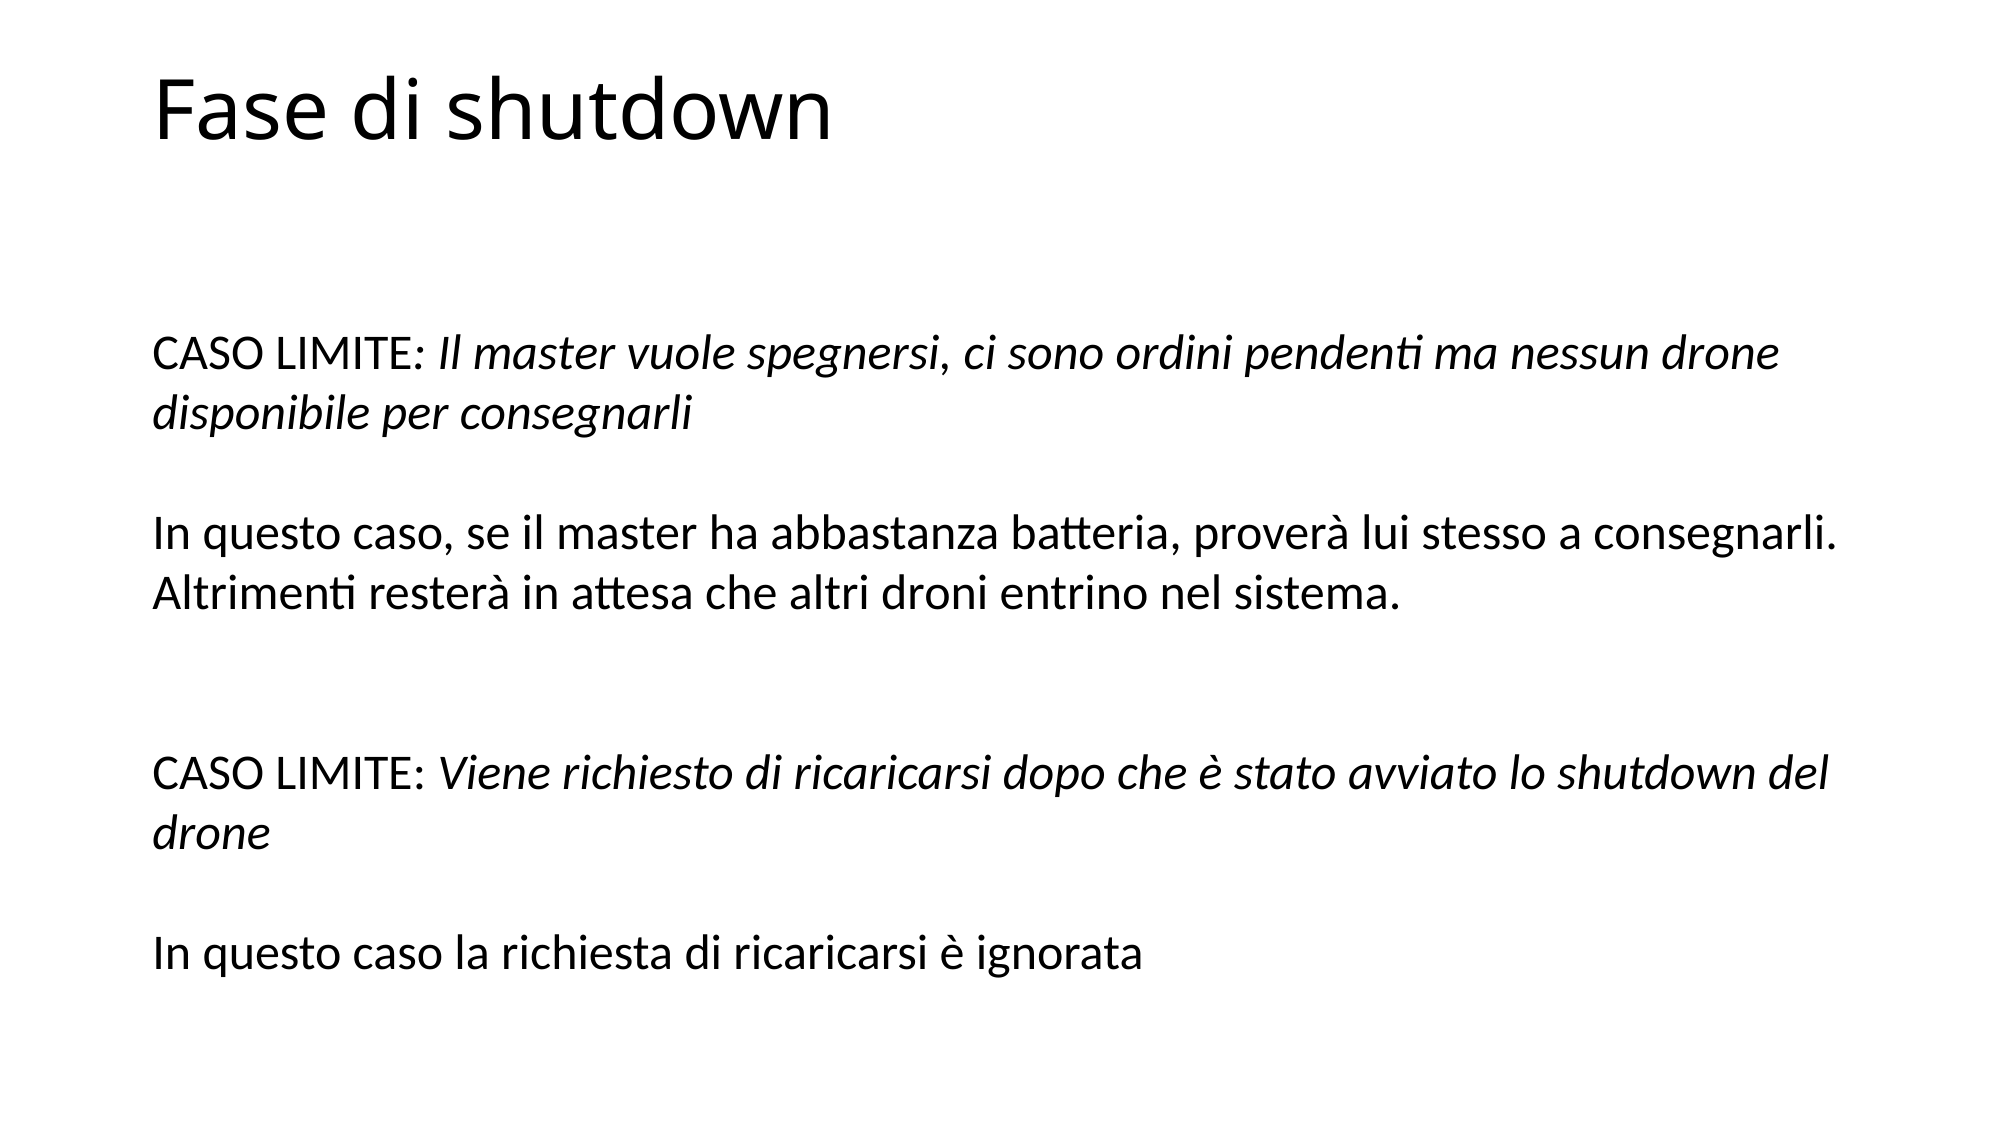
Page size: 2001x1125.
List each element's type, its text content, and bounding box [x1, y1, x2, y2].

title Fase di shutdown [137, 59, 1806, 155]
text_box CASO LIMITE: Il master vuole spegnersi, ci sono ordini pendenti ma nessun drone disponibile per consegnarli In questo caso, se il master ha abbastanza batteria, proverà lui stesso a consegnarli. Altrimenti resterà in attesa che altri droni entrino nel sistema. CASO LIMITE: Viene richiesto di ricaricarsi dopo che è stato avviato lo shutdown del drone In questo caso la richiesta di ricaricarsi è ignorata [137, 311, 1859, 994]
